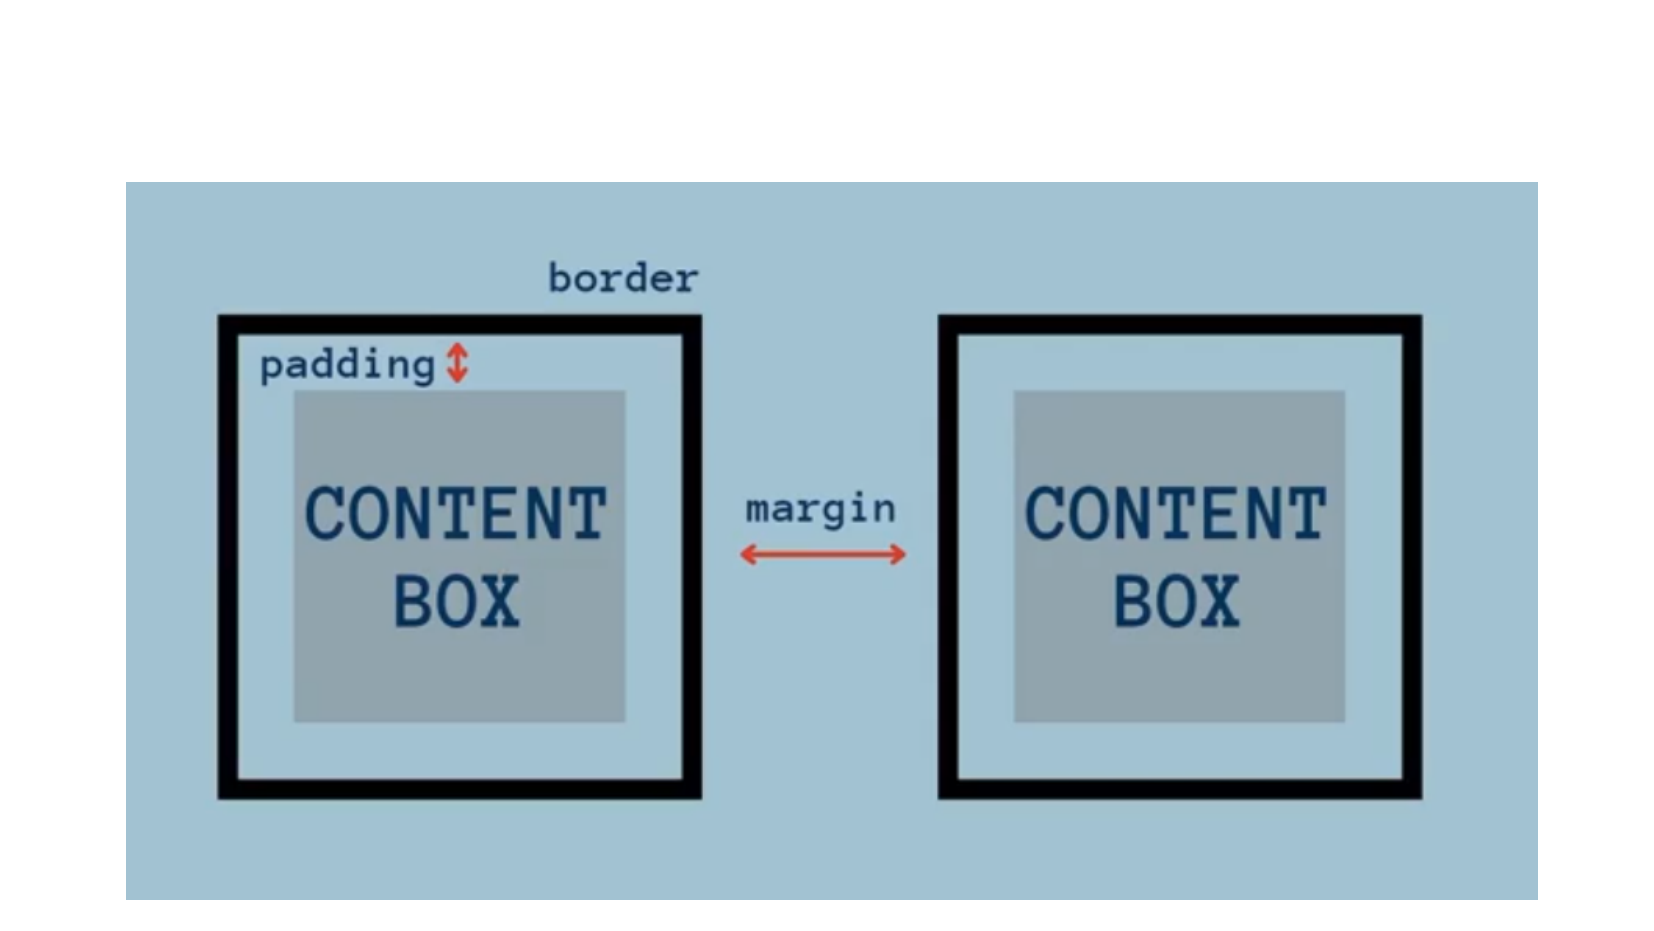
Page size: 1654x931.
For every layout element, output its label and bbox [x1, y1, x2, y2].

picture [126, 182, 1538, 901]
